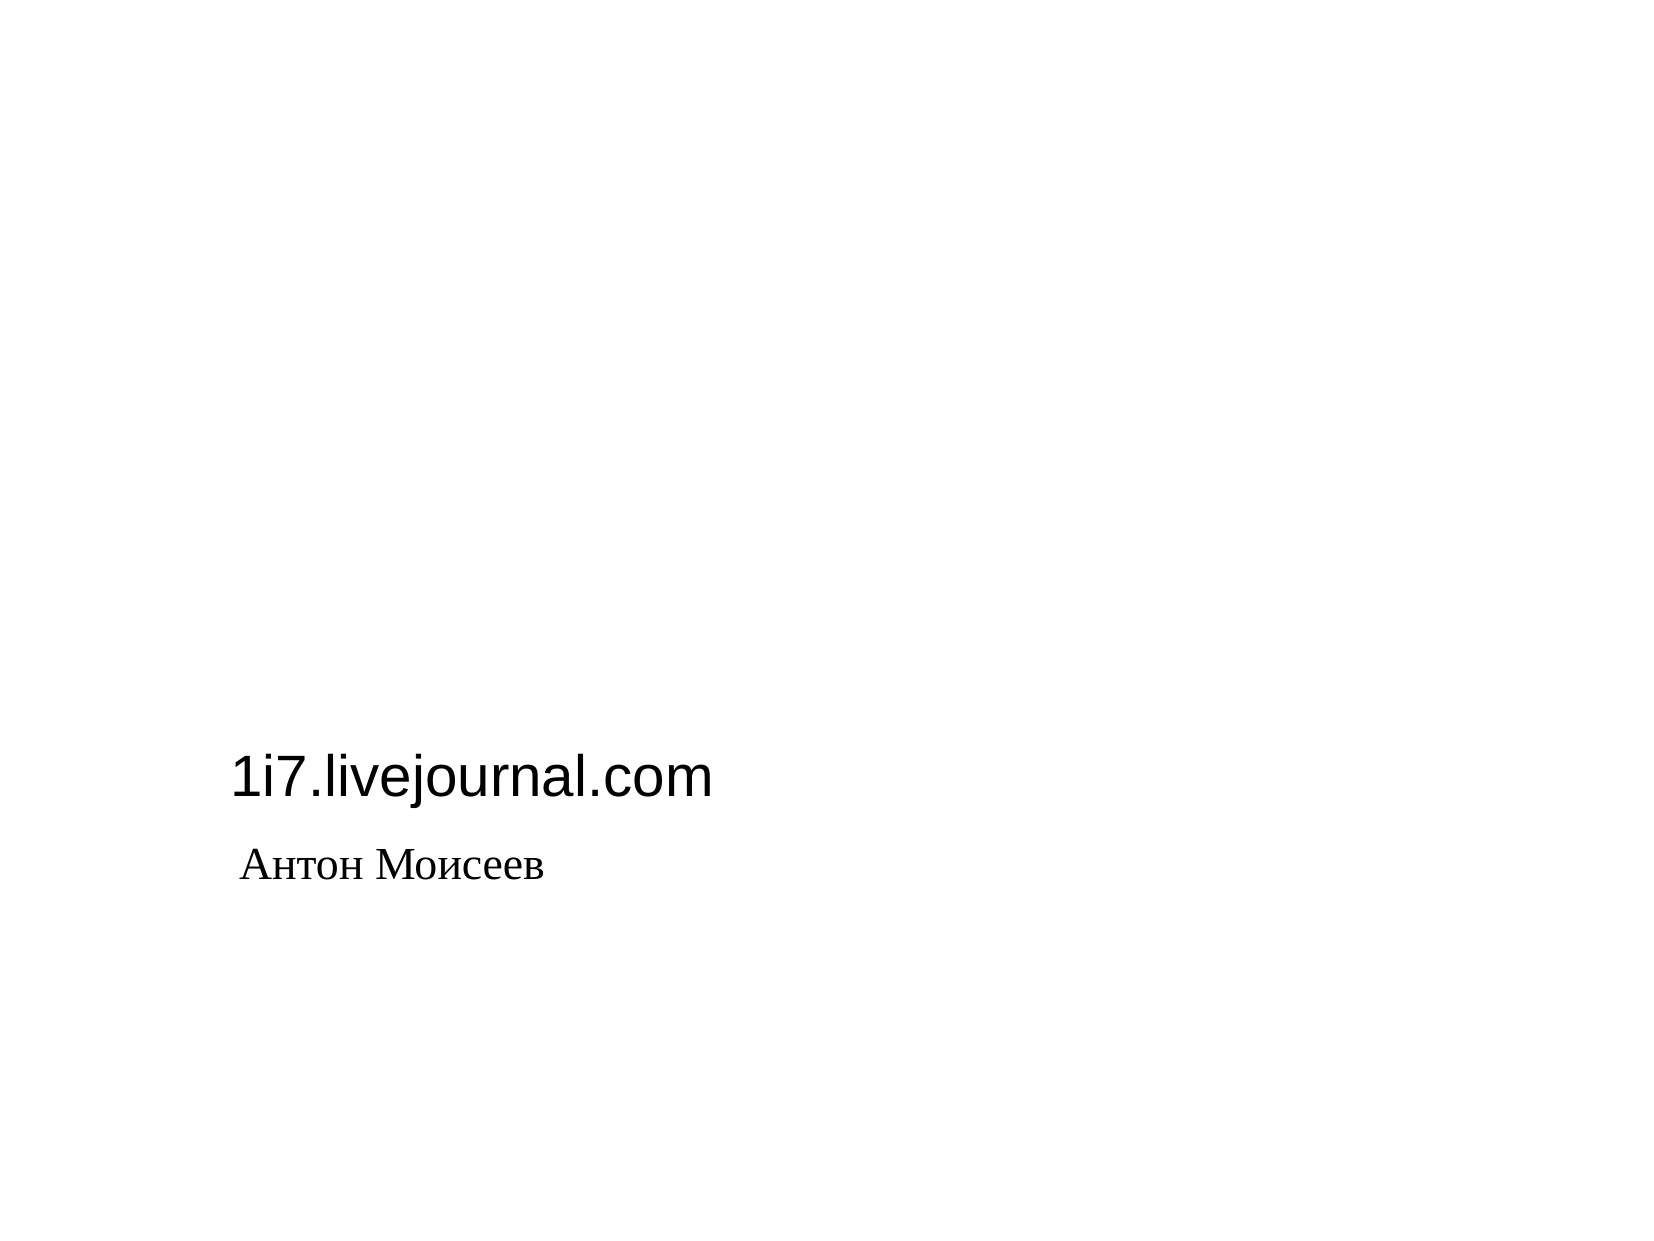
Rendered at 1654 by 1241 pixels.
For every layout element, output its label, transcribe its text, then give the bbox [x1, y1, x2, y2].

text_box Антон Моисеев [224, 831, 662, 898]
list 1i7.livejournal.com [23, 744, 851, 832]
